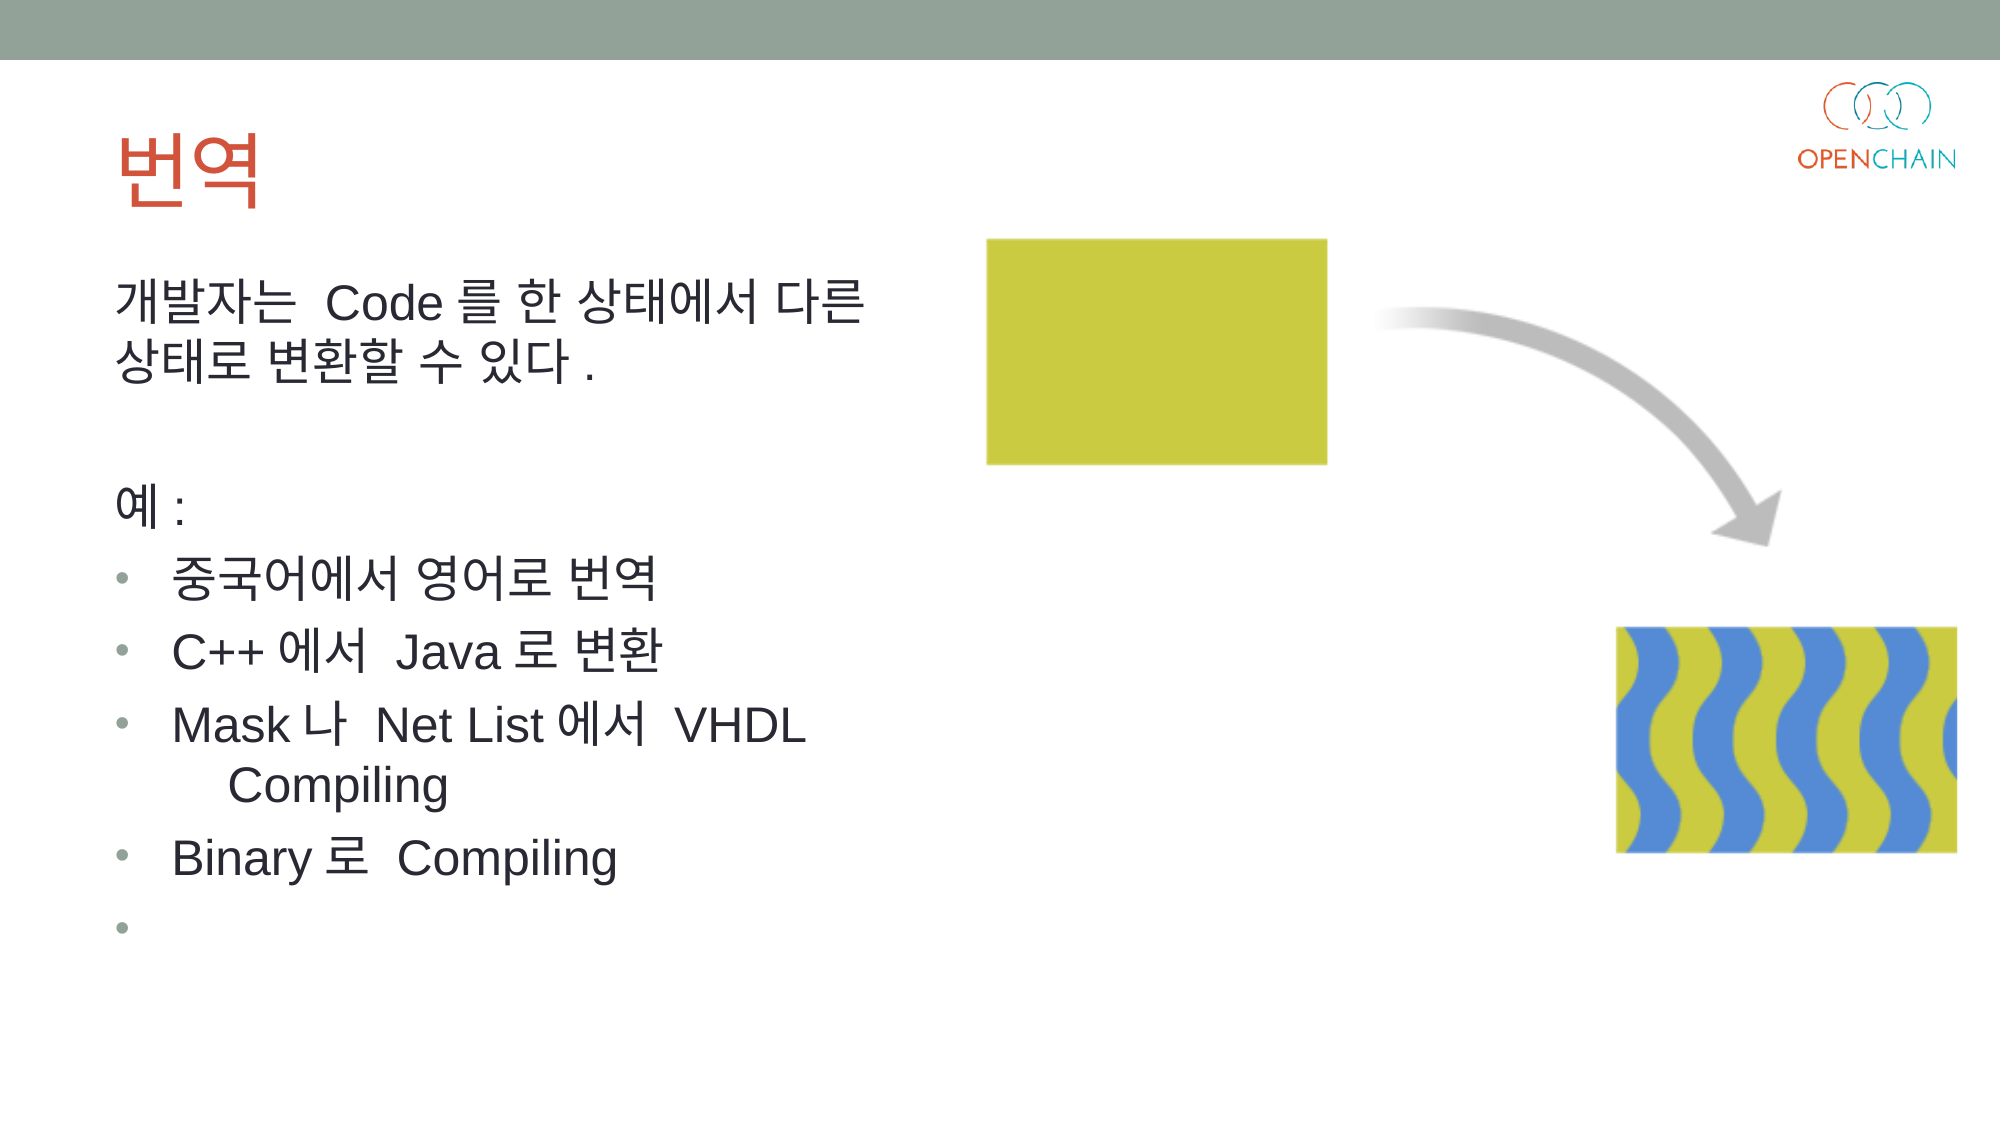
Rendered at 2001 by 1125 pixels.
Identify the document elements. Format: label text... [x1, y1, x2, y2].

picture [730, 149, 2000, 1088]
list 개발자는 Code를 한 상태에서 다른 상태로 변환할 수 있다. 예: 중국어에서 영어로 번역 C++에서 Java로 변환 Mask나 Net List에서 VHDL Compiling Binary로 Compiling [99, 262, 730, 1063]
title 번역 [99, 87, 1900, 251]
